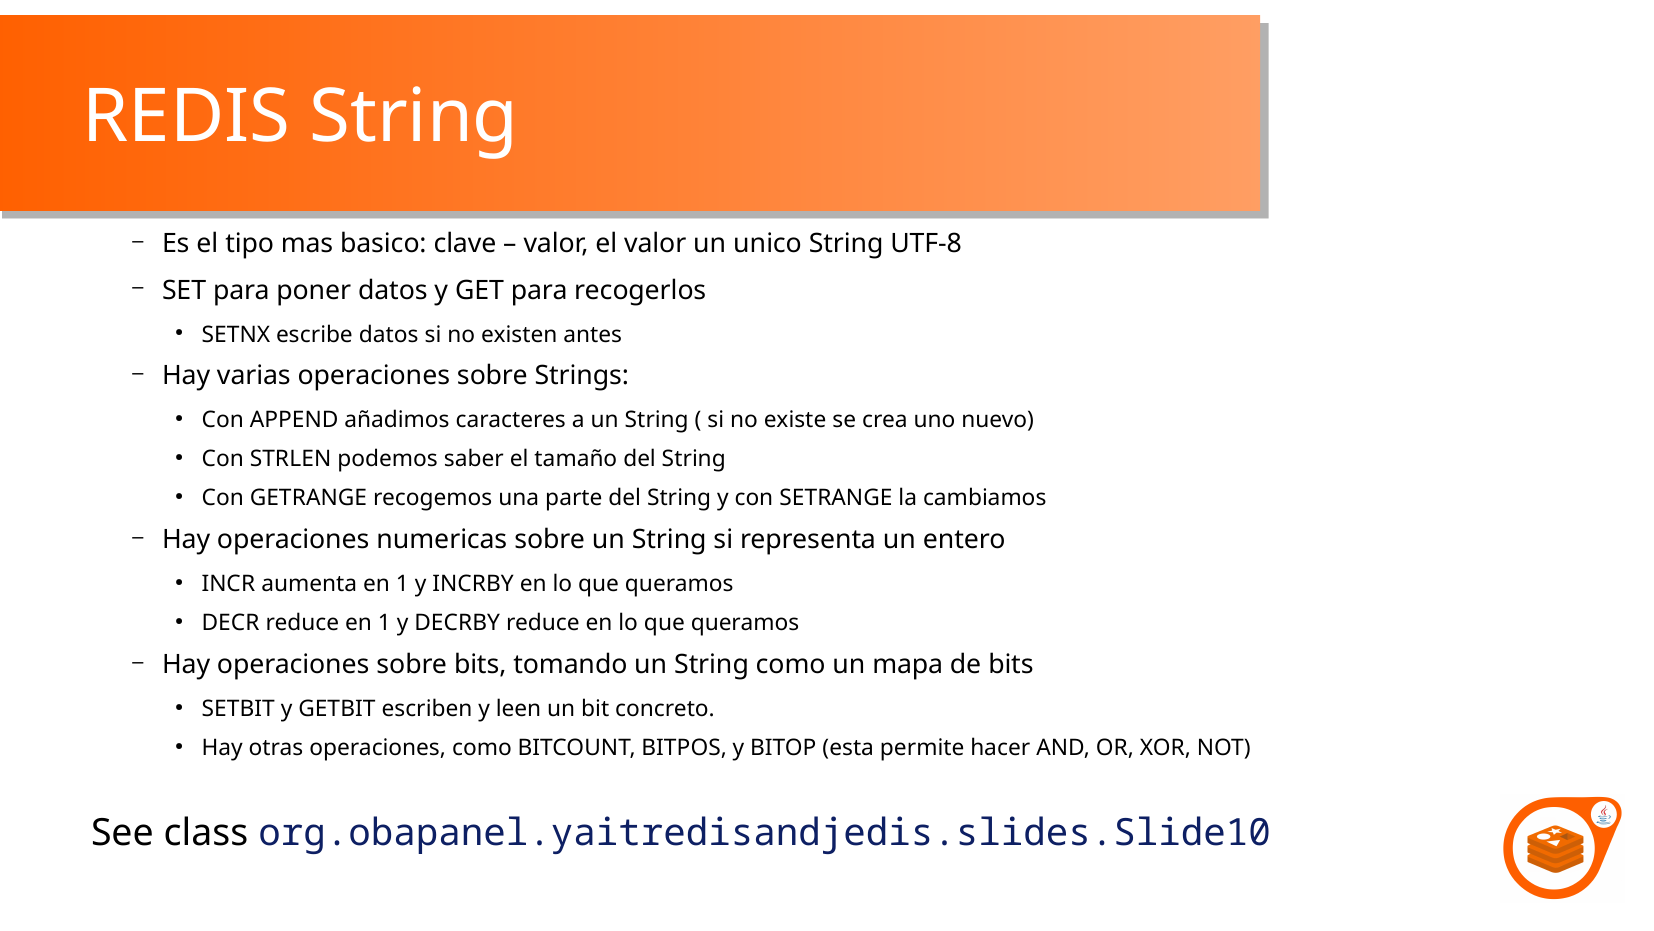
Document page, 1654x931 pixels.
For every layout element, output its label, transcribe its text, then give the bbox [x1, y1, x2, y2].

picture [1500, 794, 1625, 903]
title REDIS String [82, 35, 1235, 189]
list Es el tipo mas basico: clave – valor, el valor un unico String UTF-8 SET para poner datos y GET para recogerlos SETNX escribe datos si no existen antes Hay varias operaciones sobre Strings: Con APPEND añadimos caracteres a un String ( si no existe se crea uno nuevo) Con STRLEN podemos saber el tamaño del String Con GETRANGE recogemos una parte del String y con SETRANGE la cambiamos Hay operaciones numericas sobre un String si representa un entero INCR aumenta en 1 y INCRBY en lo que queramos DECR reduce en 1 y DECRBY reduce en lo que queramos Hay operaciones sobre bits, tomando un String como un mapa de bits SETBIT y GETBIT escriben y leen un bit concreto. Hay otras operaciones, como BITCOUNT, BITPOS, y BITOP (esta permite hacer AND, OR, XOR, NOT) [82, 224, 1571, 764]
text_box See class org.obapanel.yaitredisandjedis.slides.Slide10 [76, 798, 1111, 856]
